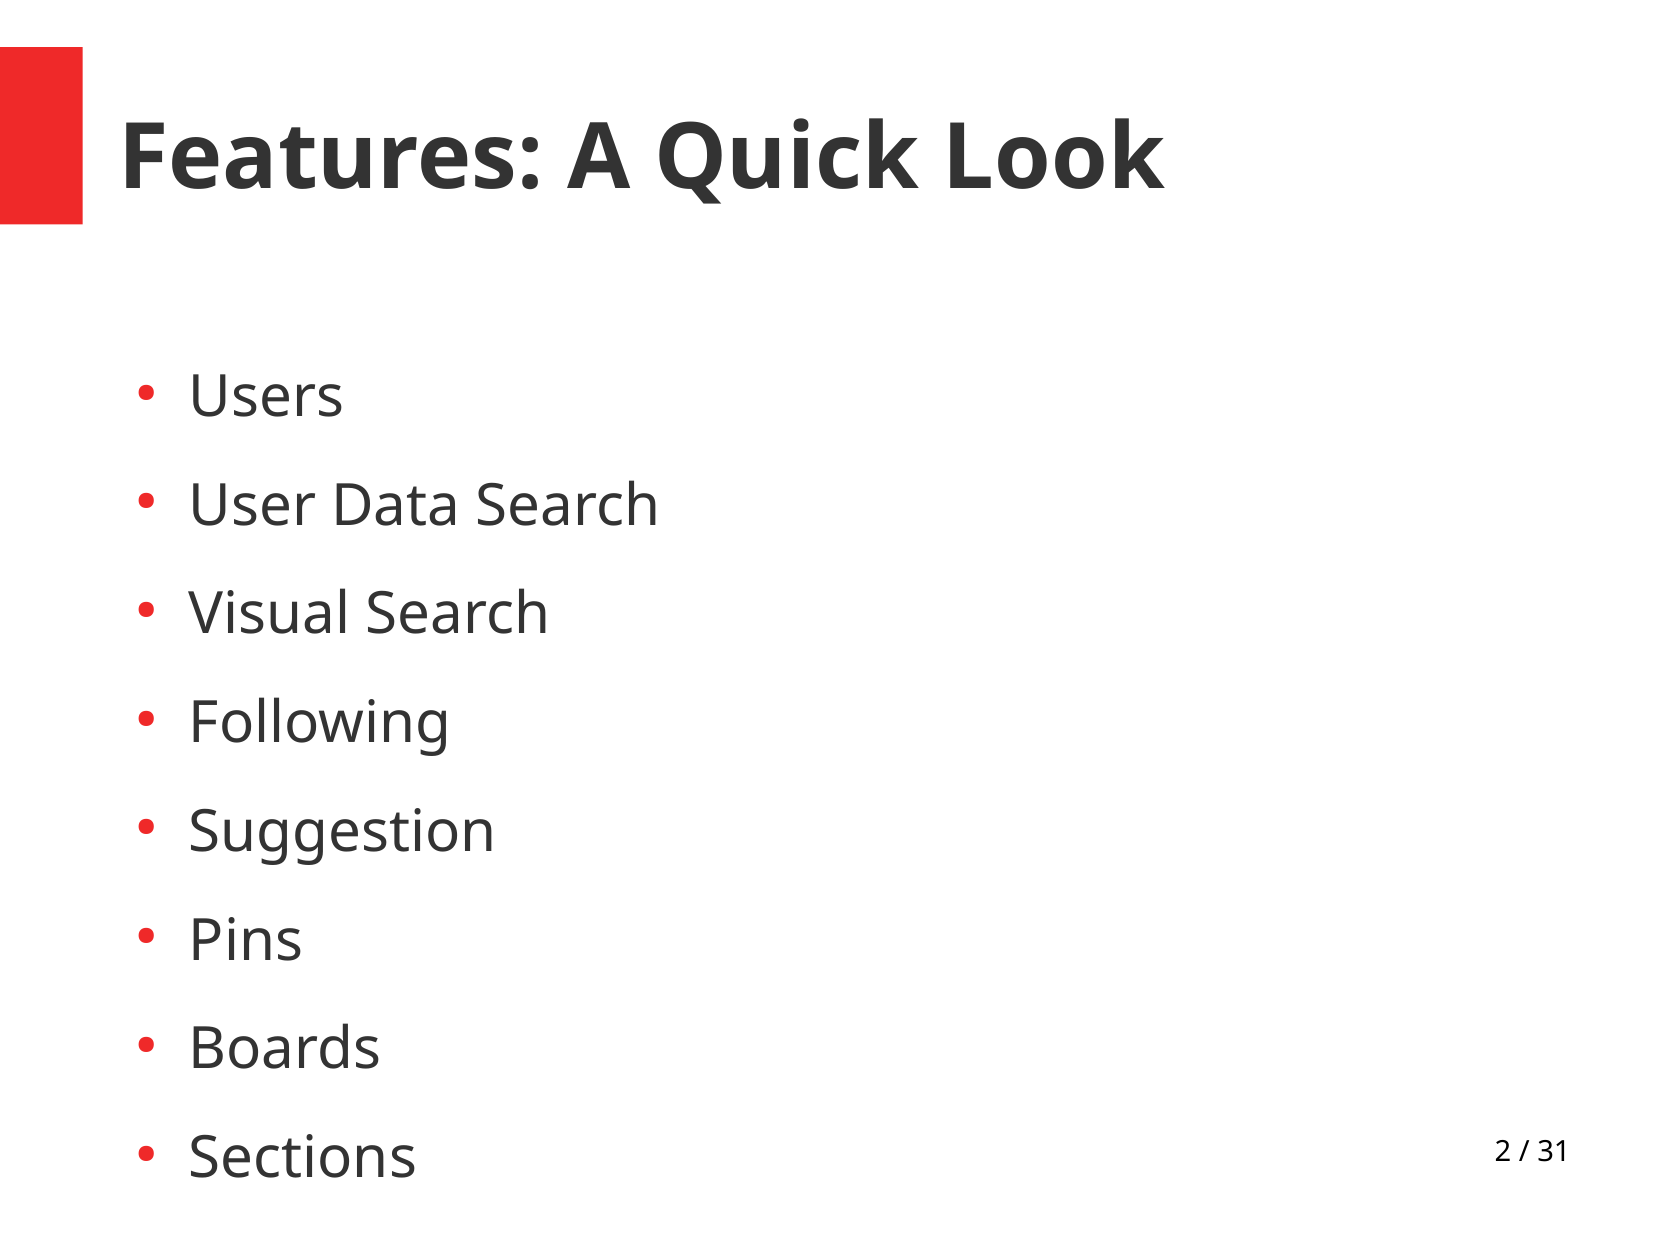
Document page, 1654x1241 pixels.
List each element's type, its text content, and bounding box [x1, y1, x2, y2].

list Users User Data Search Visual Search Following Suggestion Pins Boards Sections [118, 354, 1536, 1074]
title Features: A Quick Look [118, 49, 1571, 257]
